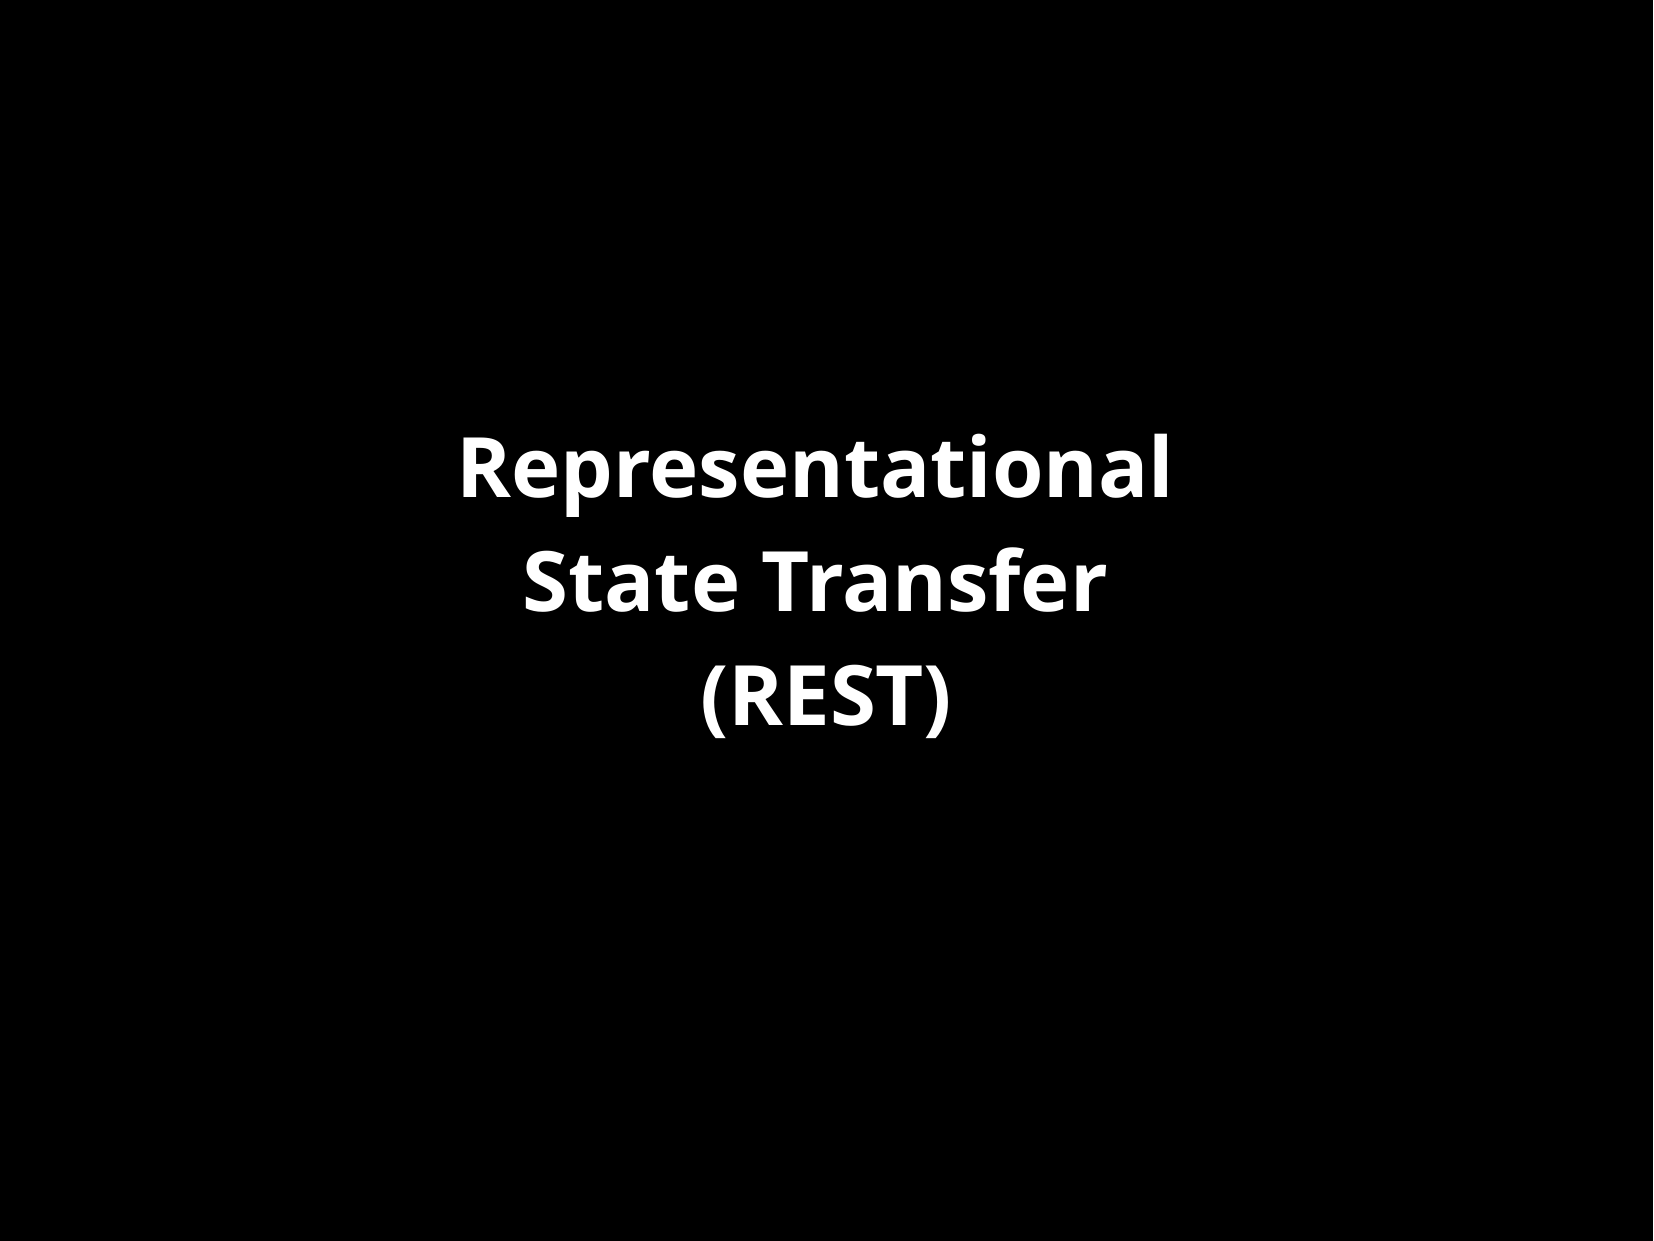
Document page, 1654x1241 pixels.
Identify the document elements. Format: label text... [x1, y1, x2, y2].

subtitle Representational State Transfer (REST) [82, 49, 1571, 1109]
